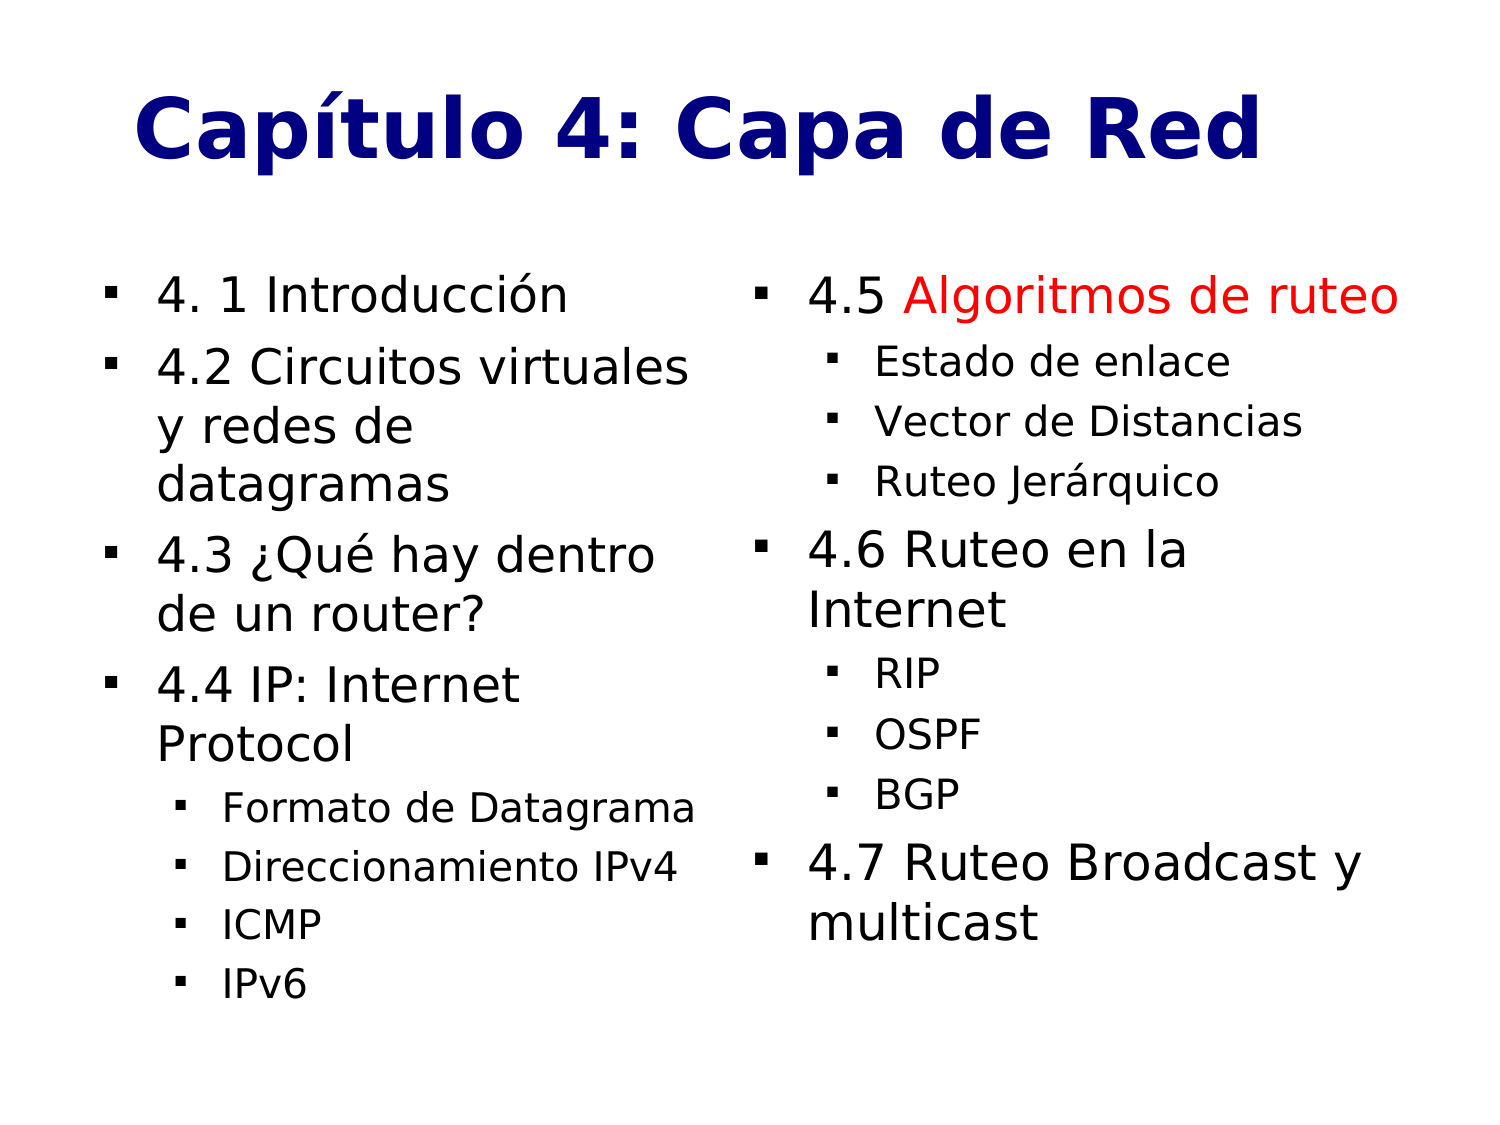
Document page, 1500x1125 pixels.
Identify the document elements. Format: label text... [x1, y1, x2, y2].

list 4.5 Algoritmos de ruteo Estado de enlace Vector de Distancias Ruteo Jerárquico 4.6 Ruteo en la Internet RIP OSPF BGP 4.7 Ruteo Broadcast y multicast [737, 262, 1417, 1026]
list 4. 1 Introducción 4.2 Circuitos virtuales y redes de datagramas 4.3 ¿Qué hay dentro de un router? 4.4 IP: Internet Protocol Formato de Datagrama Direccionamiento IPv4 ICMP IPv6 [87, 262, 713, 1026]
title Capítulo 4: Capa de Red [87, 37, 1363, 225]
